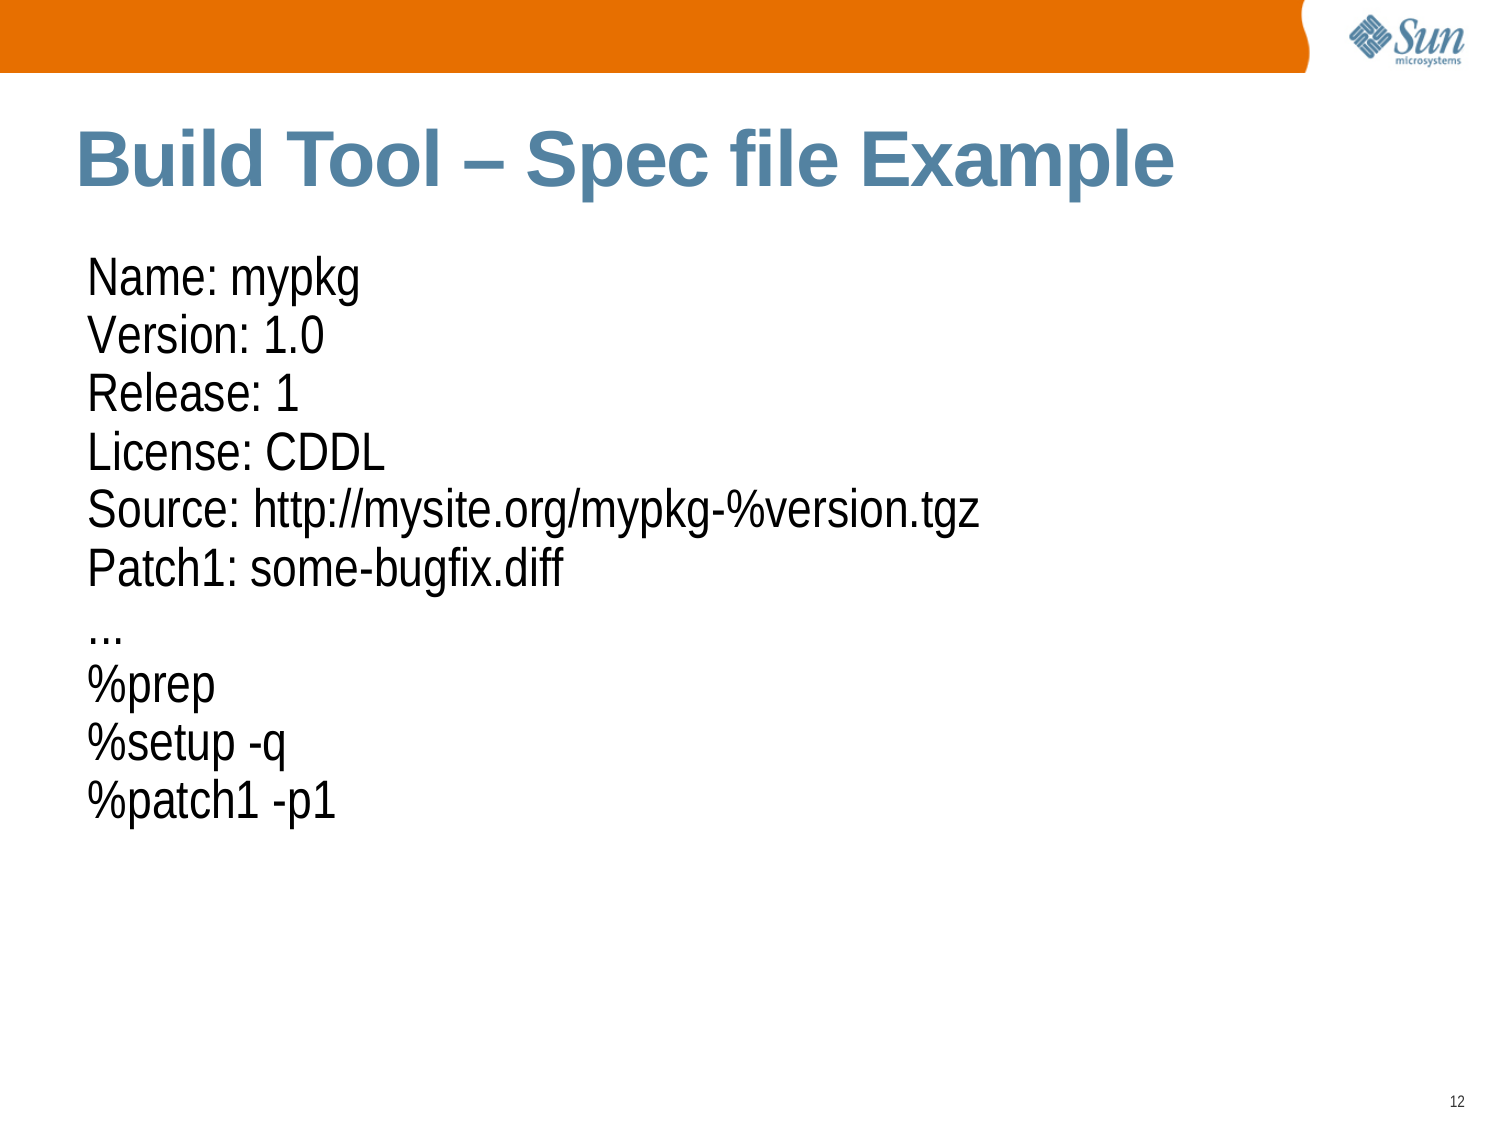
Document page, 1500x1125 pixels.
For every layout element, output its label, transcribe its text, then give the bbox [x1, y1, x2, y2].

list Name: mypkg Version: 1.0 Release: 1 License: CDDL Source: http://mysite.org/mypkg-%version.tgz Patch1: some-bugfix.diff ... %prep %setup -q %patch1 -p1 [87, 270, 1425, 1053]
title Build Tool – Spec file Example [75, 123, 1437, 227]
picture [0, 0, 1500, 73]
